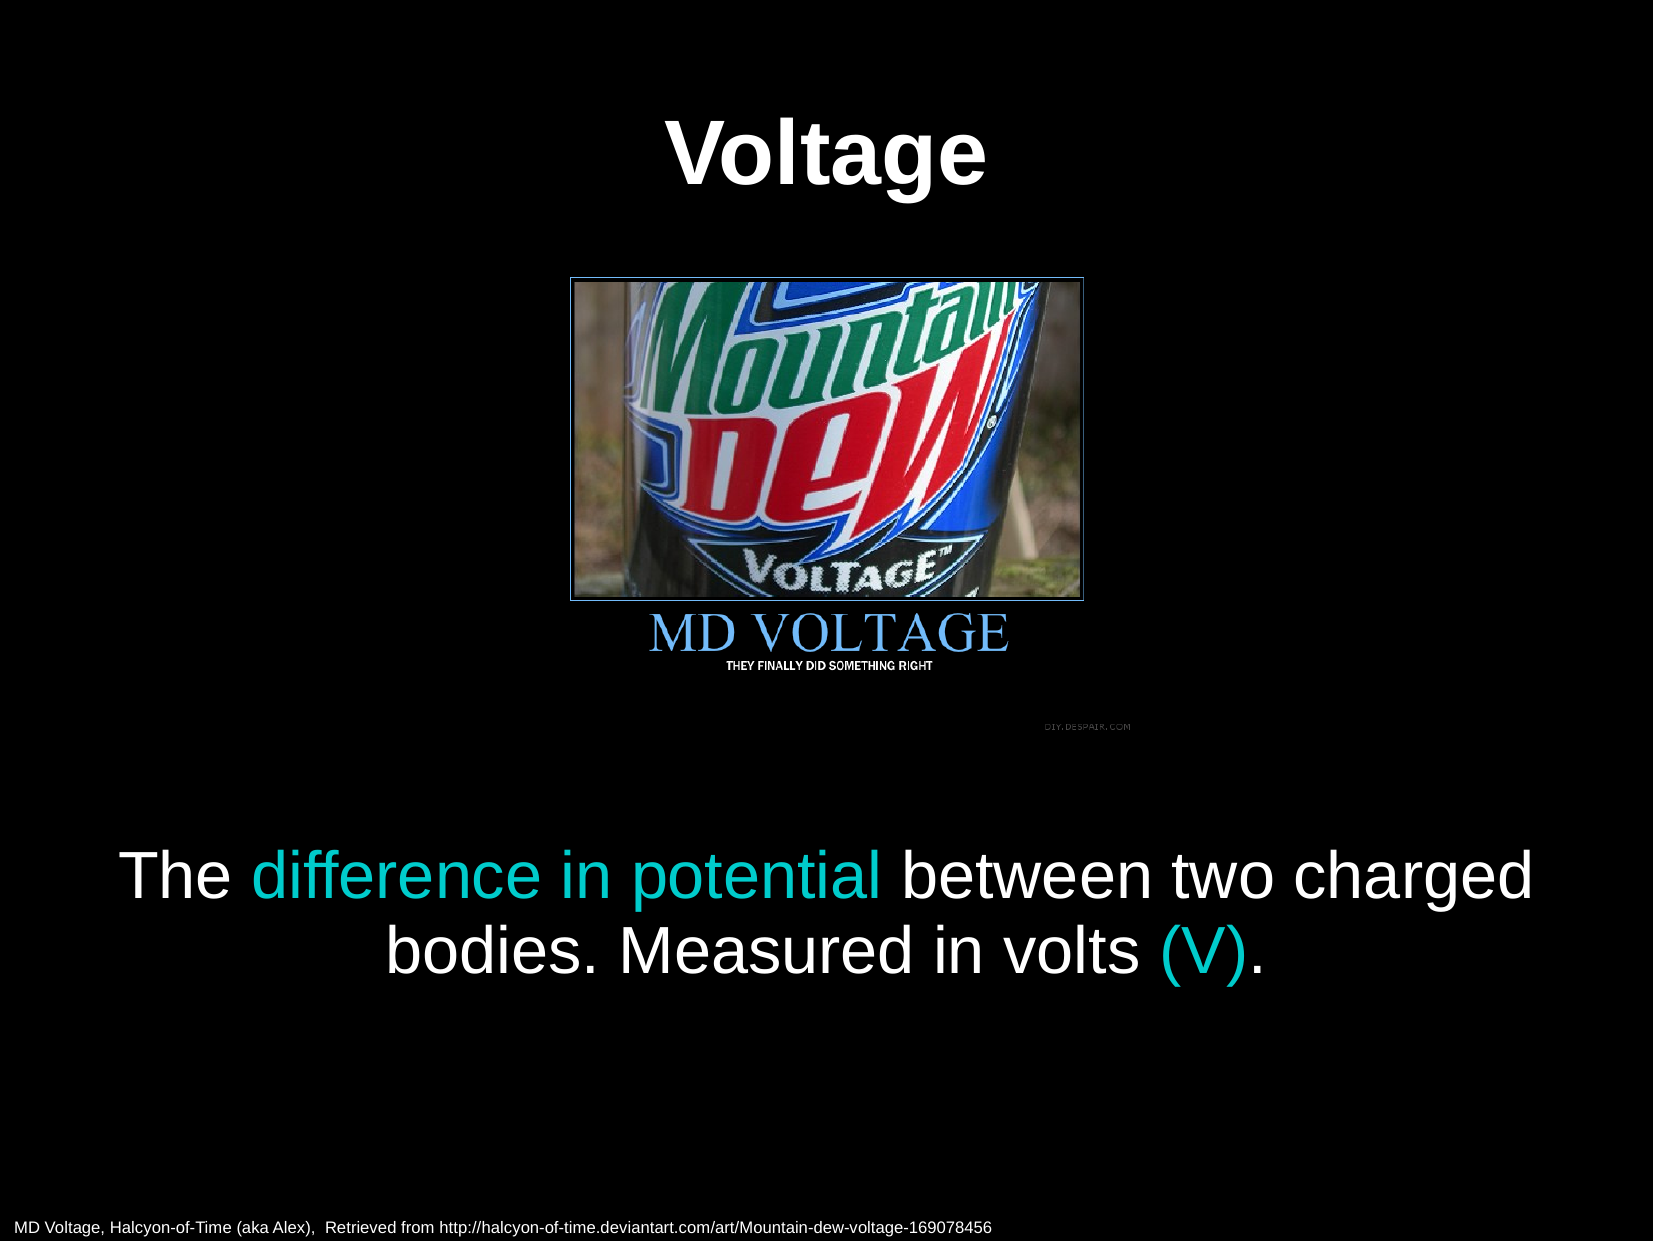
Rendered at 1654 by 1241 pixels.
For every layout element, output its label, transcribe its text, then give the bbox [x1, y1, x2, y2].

text_box MD Voltage, Halcyon-of-Time (aka Alex), Retrieved from http://halcyon-of-time.deviantart.com/art/Mountain-dew-voltage-169078456 [0, 1218, 1008, 1238]
picture [509, 243, 1144, 717]
title Voltage [82, 49, 1571, 257]
list The difference in potential between two charged bodies. Measured in volts (V). [82, 717, 1571, 1109]
